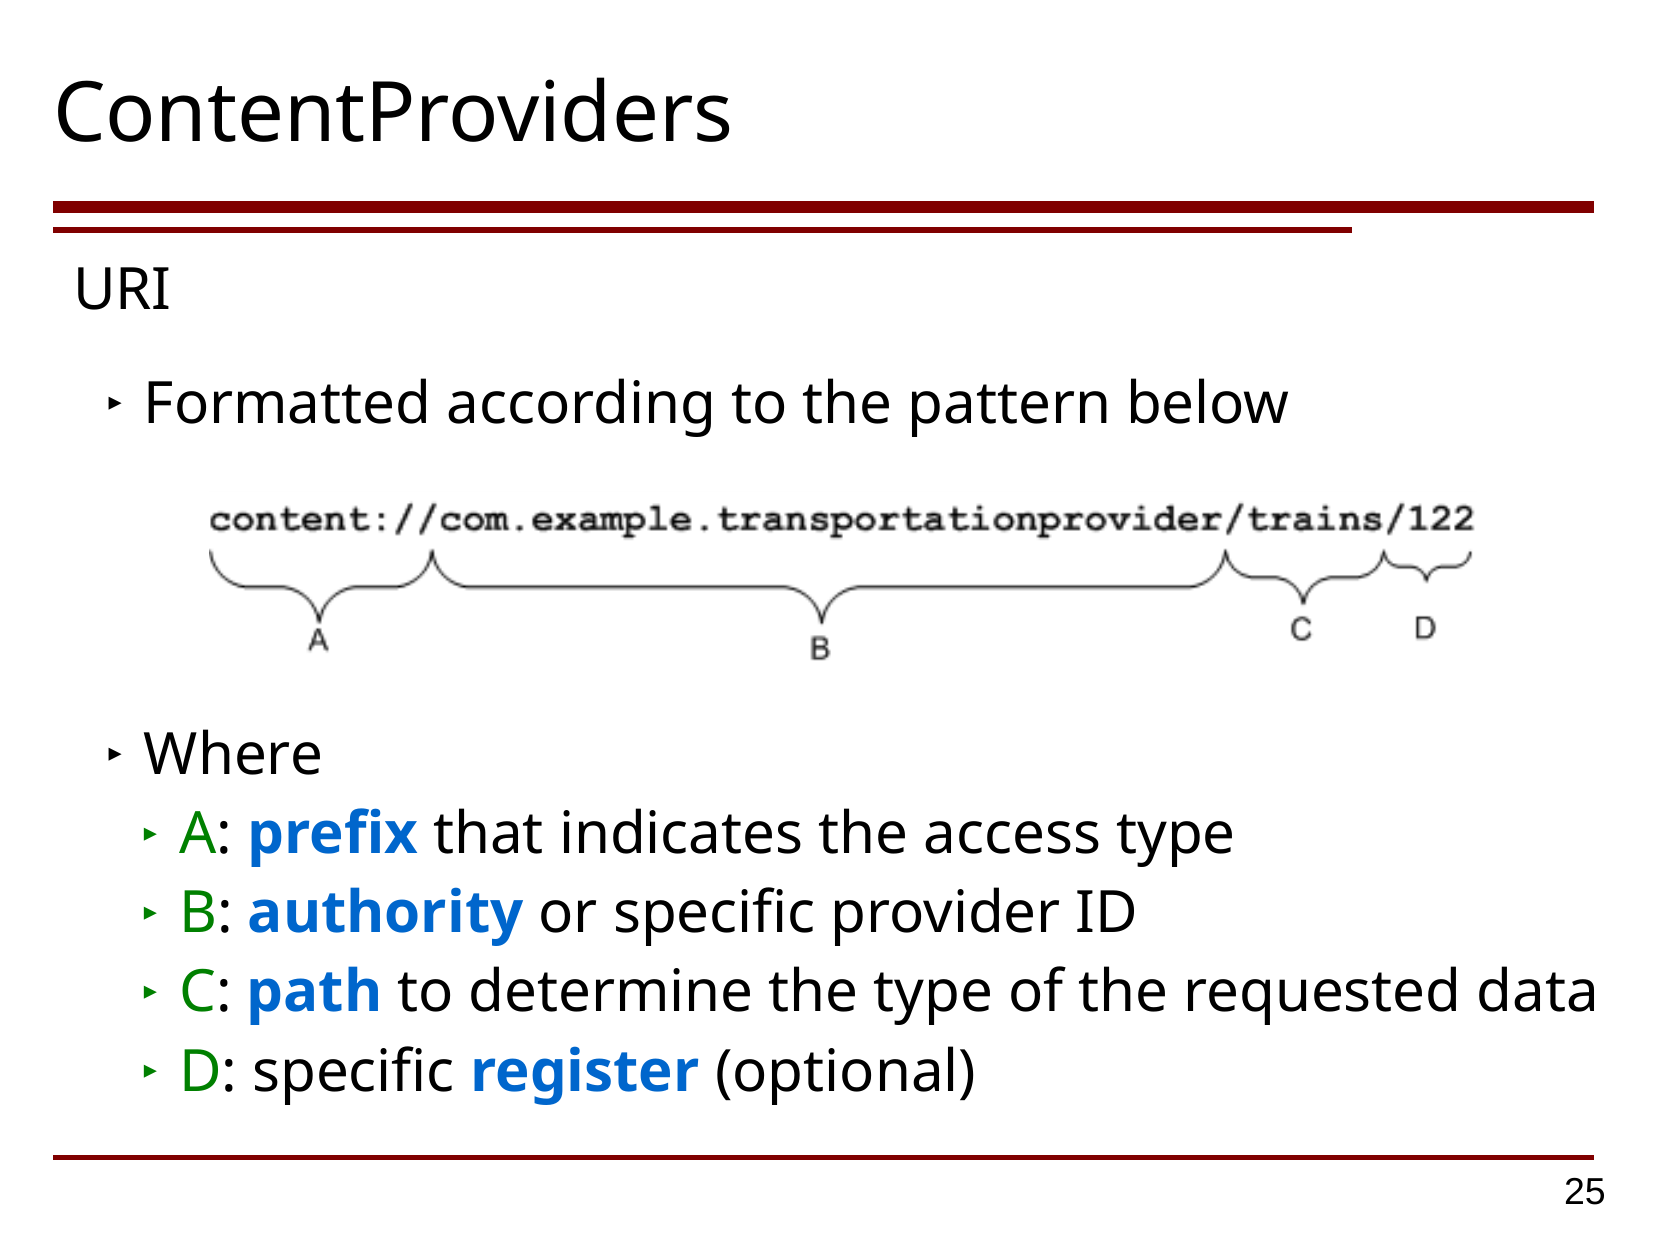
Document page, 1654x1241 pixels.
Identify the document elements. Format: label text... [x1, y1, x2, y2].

picture [209, 490, 1477, 682]
text_box <número> [35, 1163, 1654, 1221]
subtitle ContentProviders [53, 48, 1542, 172]
text_box URI Formatted according to the pattern below Where A: prefix that indicates the access type B: authority or specific provider ID C: path to determine the type of the requested data D: specific register (optional) [58, 240, 1515, 1152]
